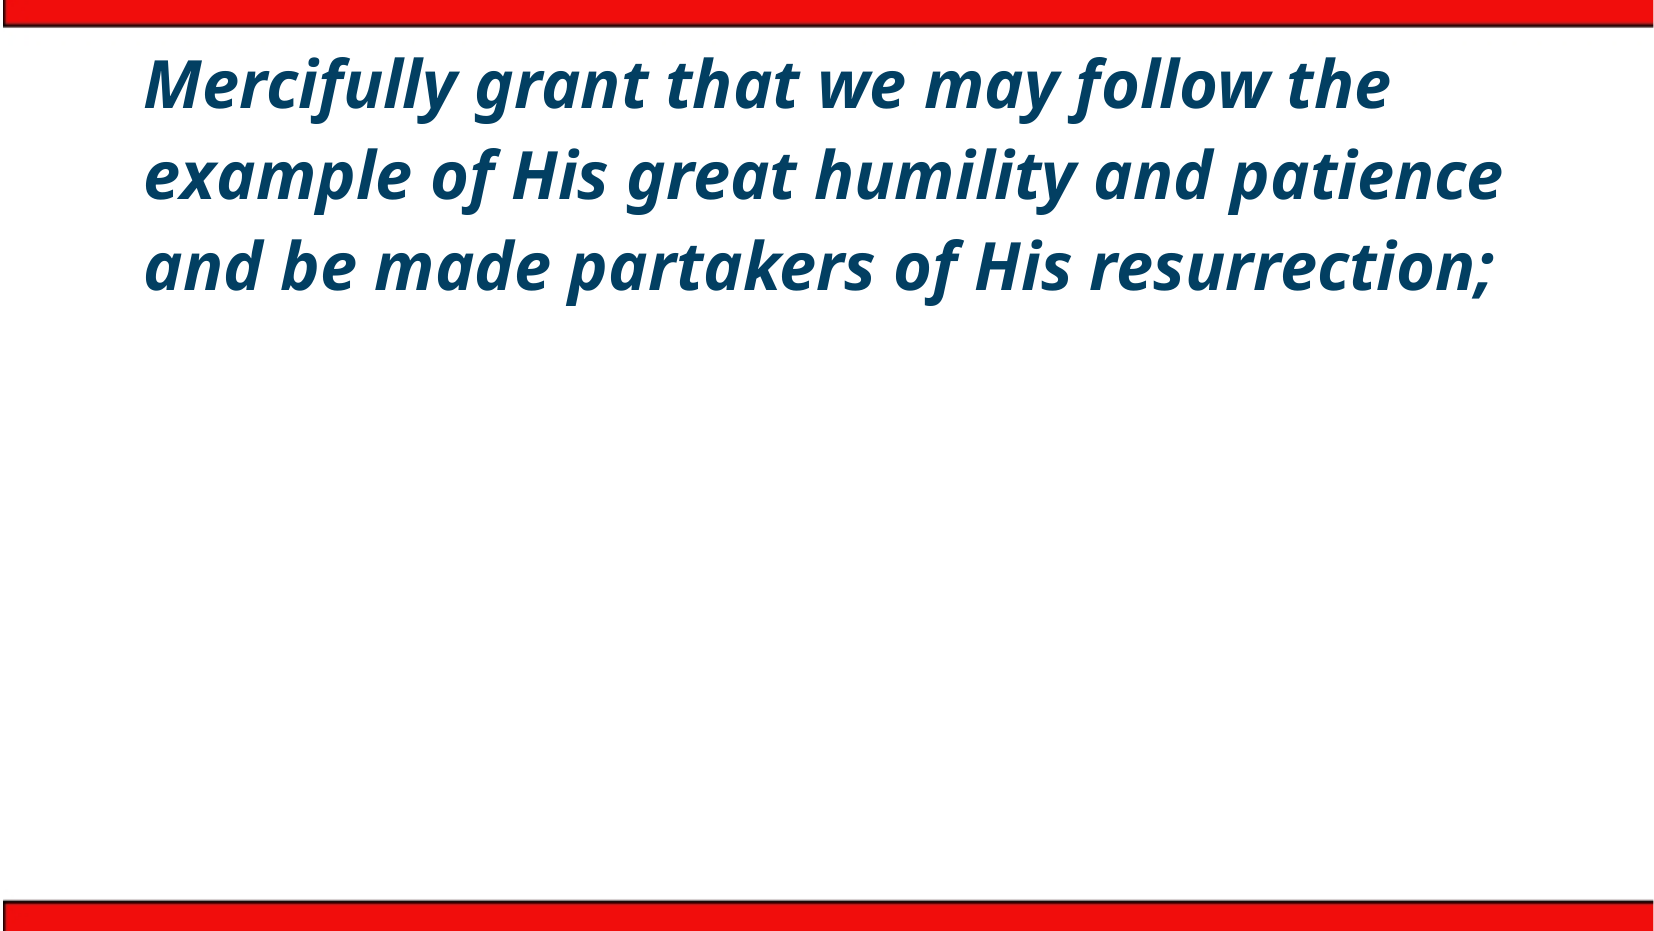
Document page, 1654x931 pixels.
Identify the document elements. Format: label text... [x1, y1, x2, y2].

text_box Mercifully grant that we may follow the example of His great humility and patience and be made partakers of His resurrection; [60, 30, 1591, 331]
picture [3, 0, 1654, 931]
